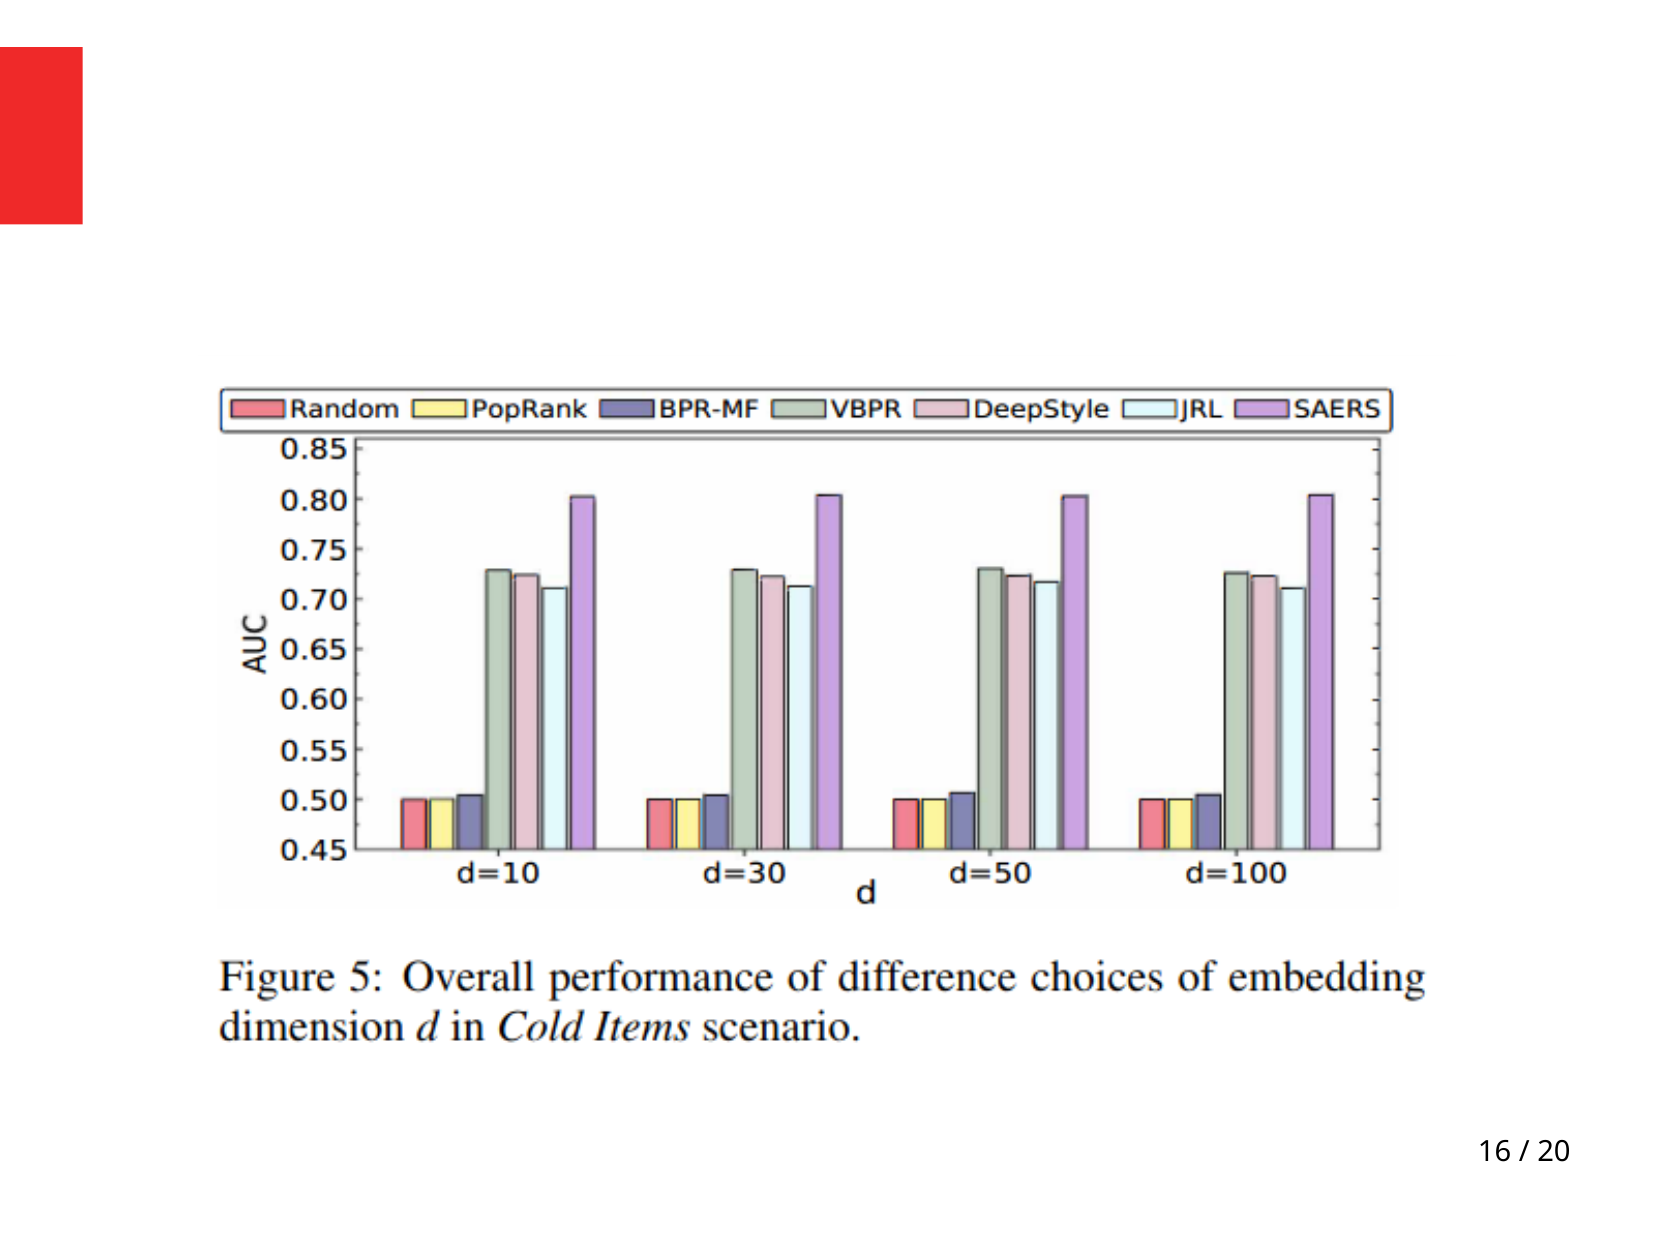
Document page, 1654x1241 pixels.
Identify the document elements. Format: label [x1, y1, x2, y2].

picture [198, 354, 1456, 1074]
